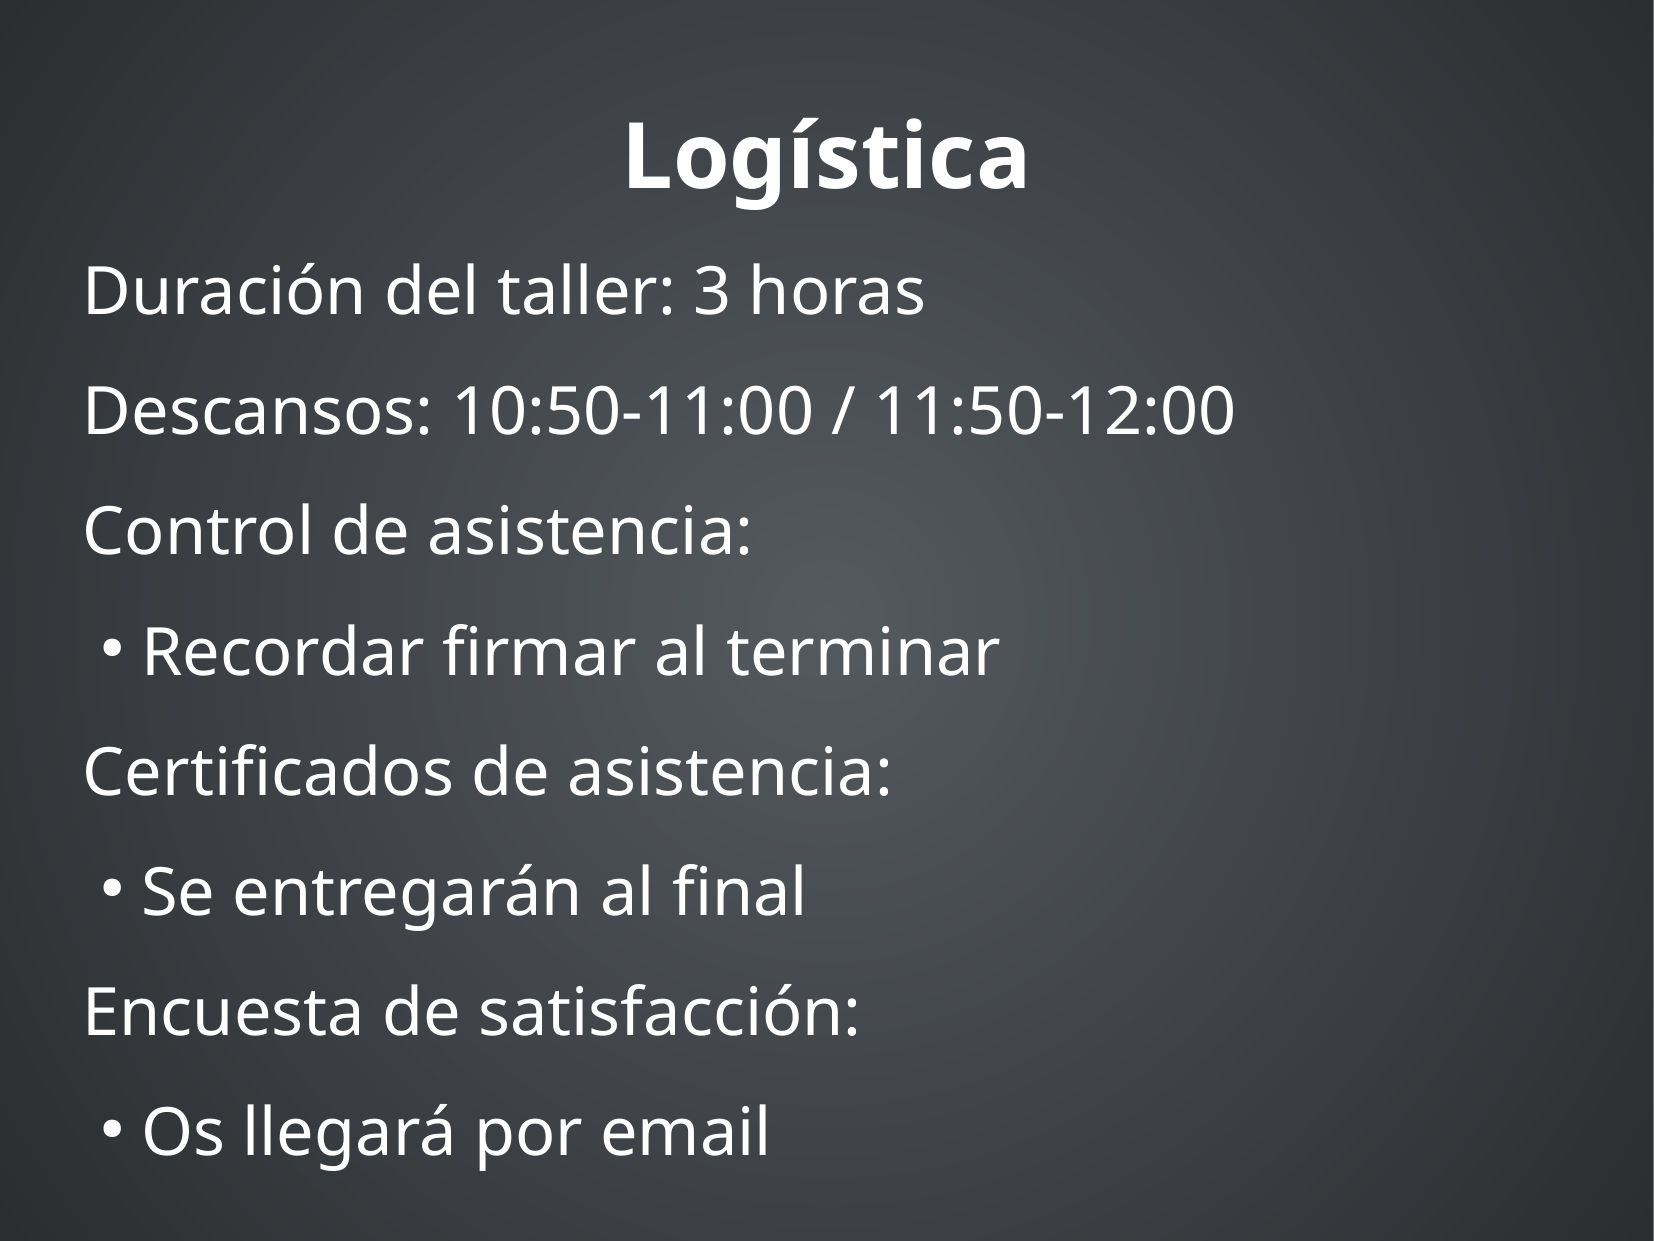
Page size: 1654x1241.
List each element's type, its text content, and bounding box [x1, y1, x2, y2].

picture [0, 0, 1654, 1241]
title Logística [82, 49, 1571, 242]
list Duración del taller: 3 horas Descansos: 10:50-11:00 / 11:50-12:00 Control de asistencia: Recordar firmar al terminar Certificados de asistencia: Se entregarán al final Encuesta de satisfacción: Os llegará por email [82, 242, 1571, 1072]
